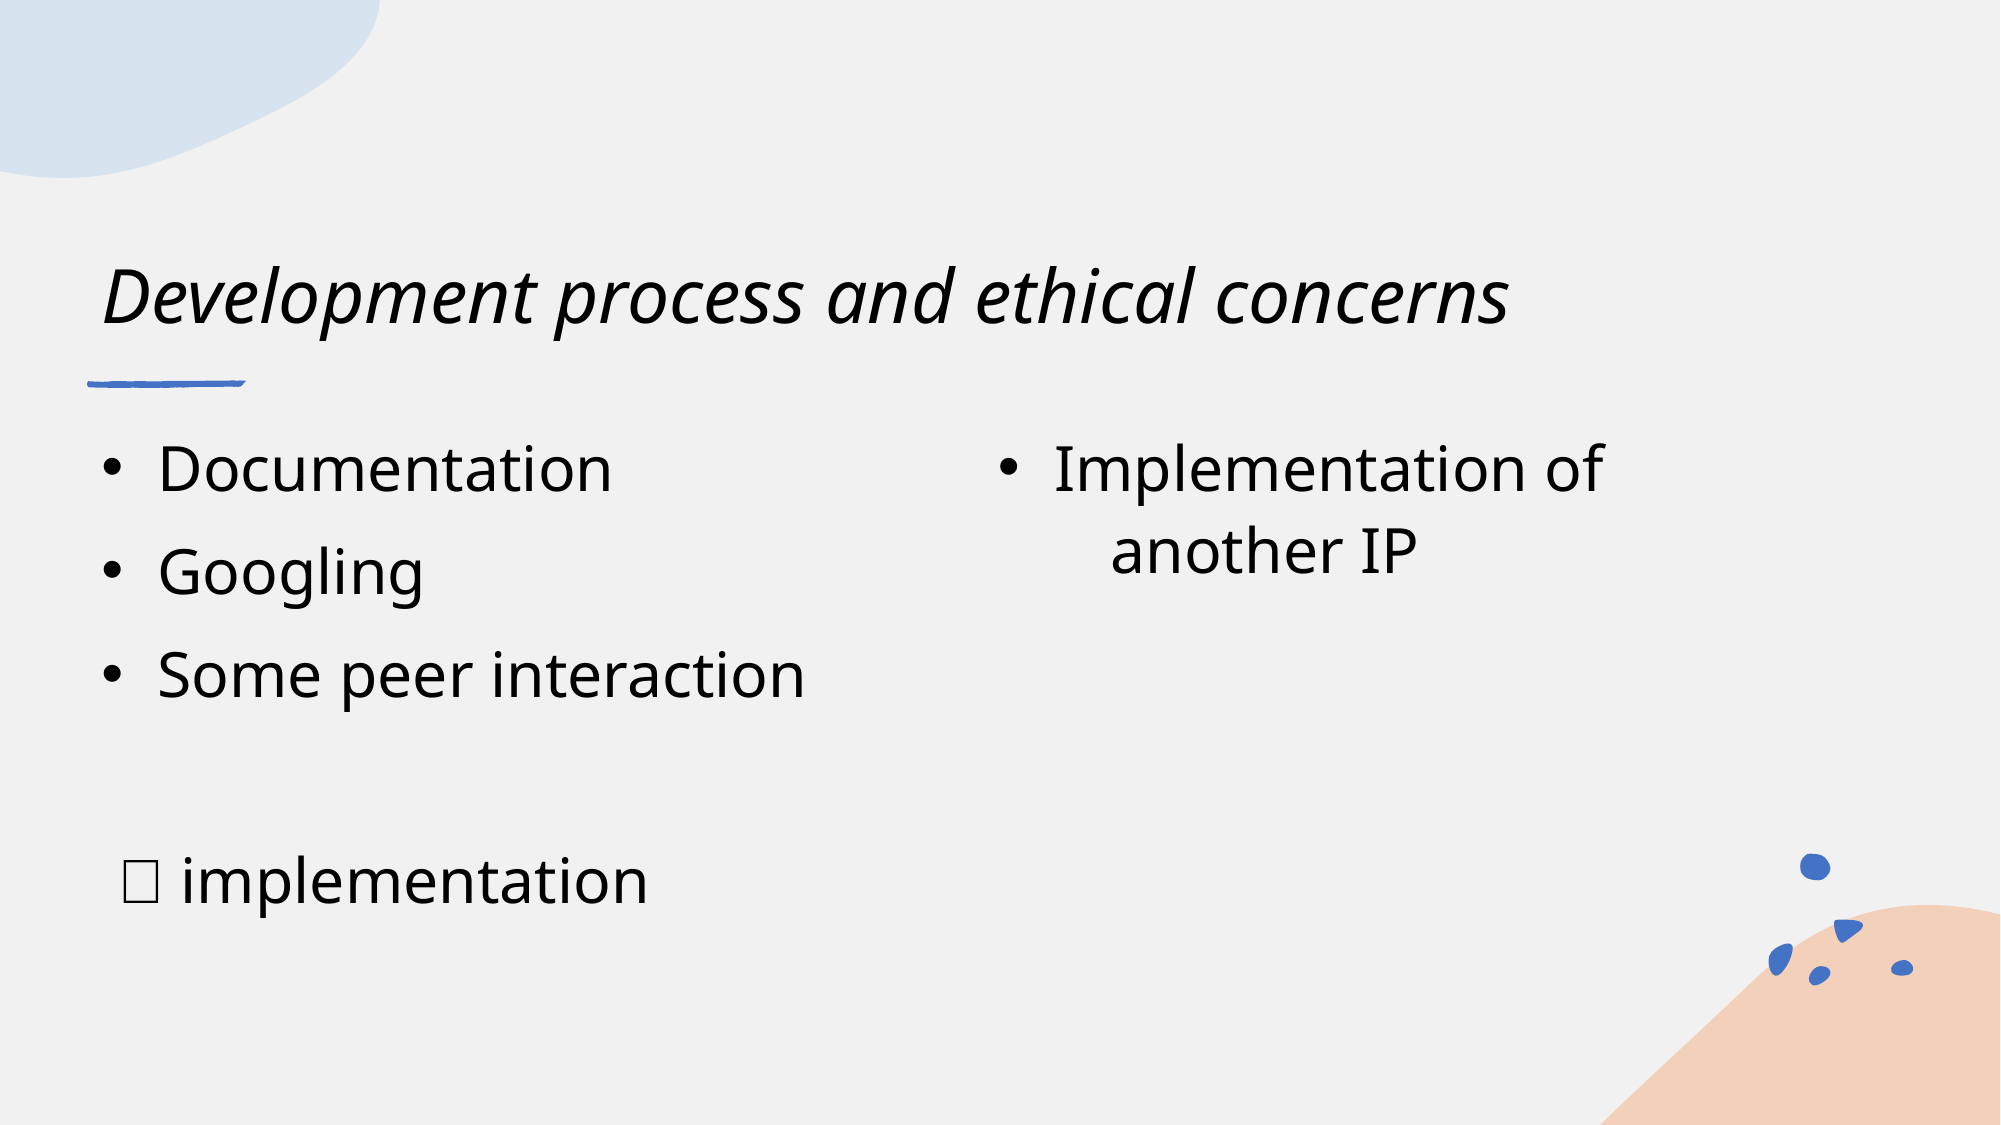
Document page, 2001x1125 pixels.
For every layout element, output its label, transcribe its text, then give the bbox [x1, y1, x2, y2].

list Documentation Googling Some peer interaction  implementation [86, 413, 849, 1014]
title Development process and ethical concerns [86, 129, 1740, 347]
list Implementation of another IP [982, 413, 1740, 1014]
